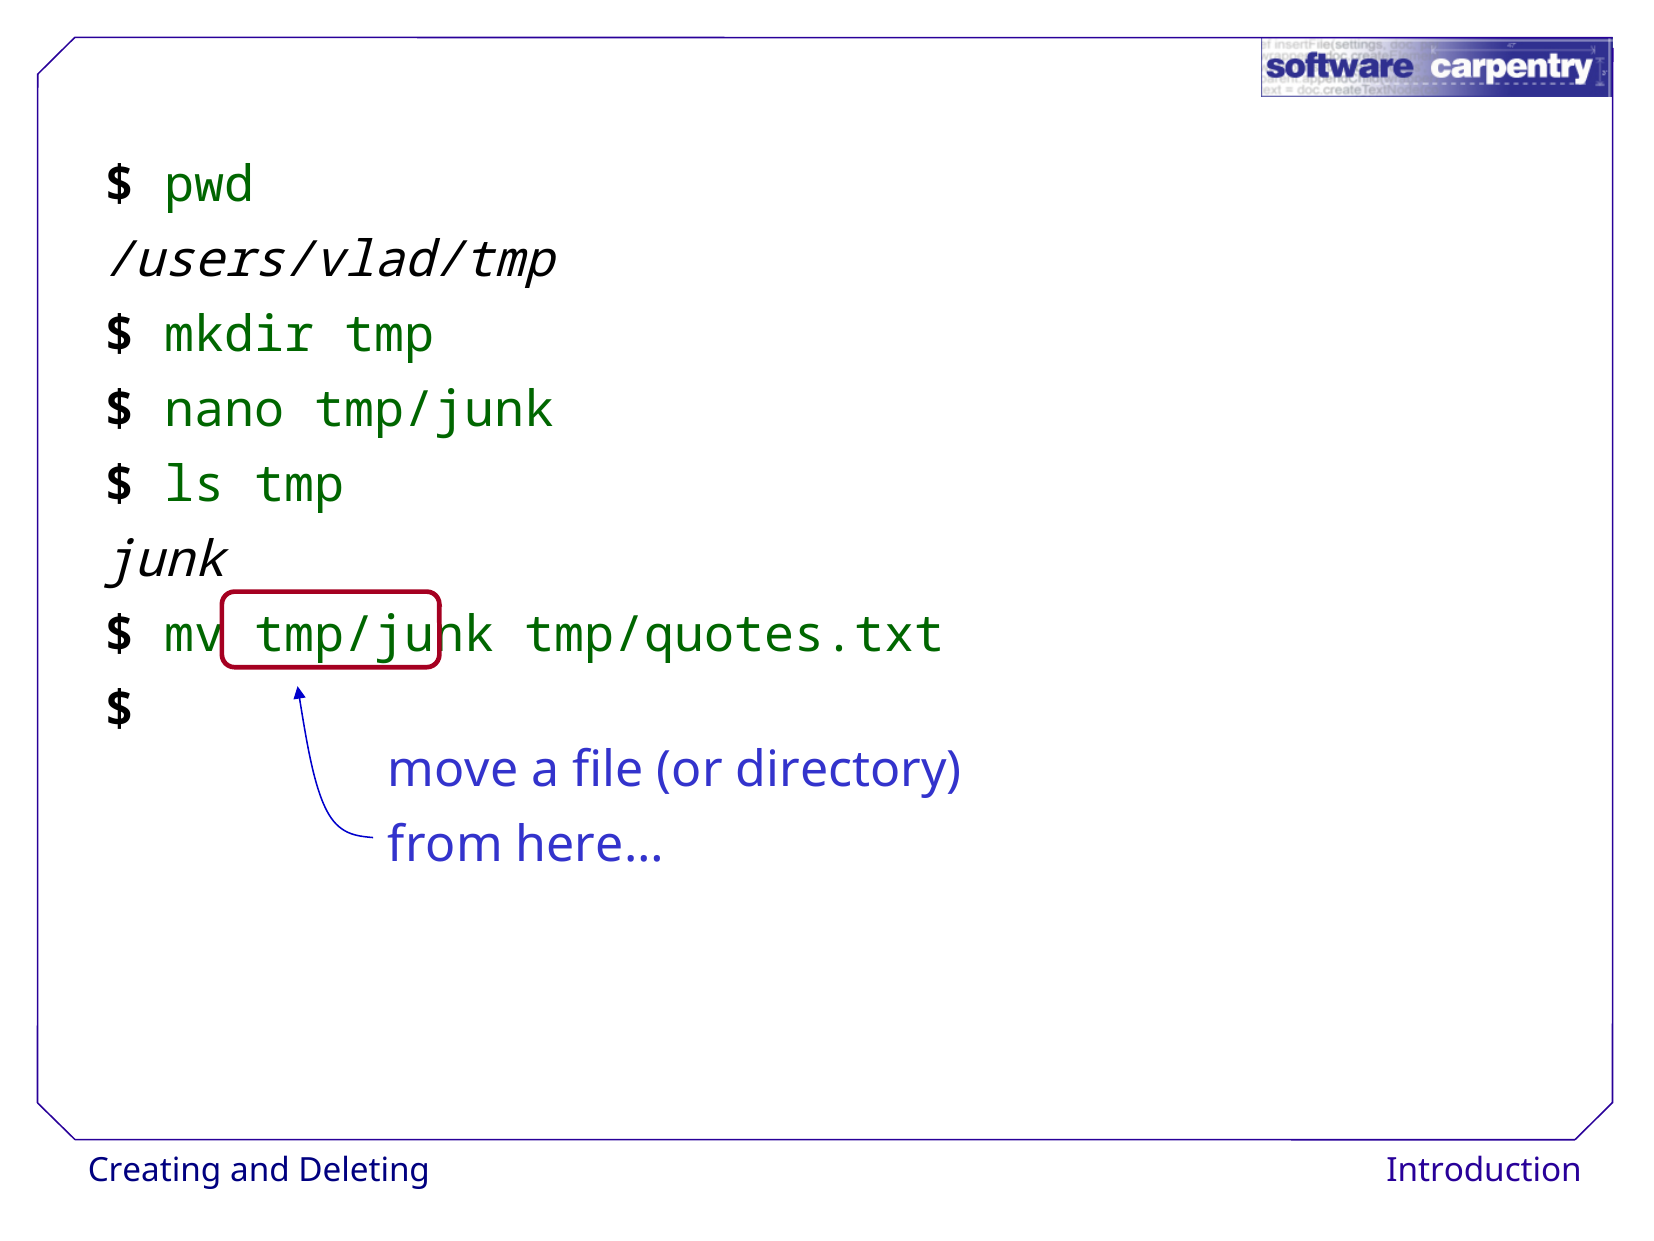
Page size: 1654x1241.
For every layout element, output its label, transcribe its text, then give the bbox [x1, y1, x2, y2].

picture [1261, 39, 1613, 97]
text_box move a file (or directory) from here… [373, 714, 1234, 895]
text_box $ pwd /users/vlad/tmp $ mkdir tmp $ nano tmp/junk $ ls tmp junk $ mv tmp/junk tmp/quotes.txt $ [89, 128, 1512, 1121]
